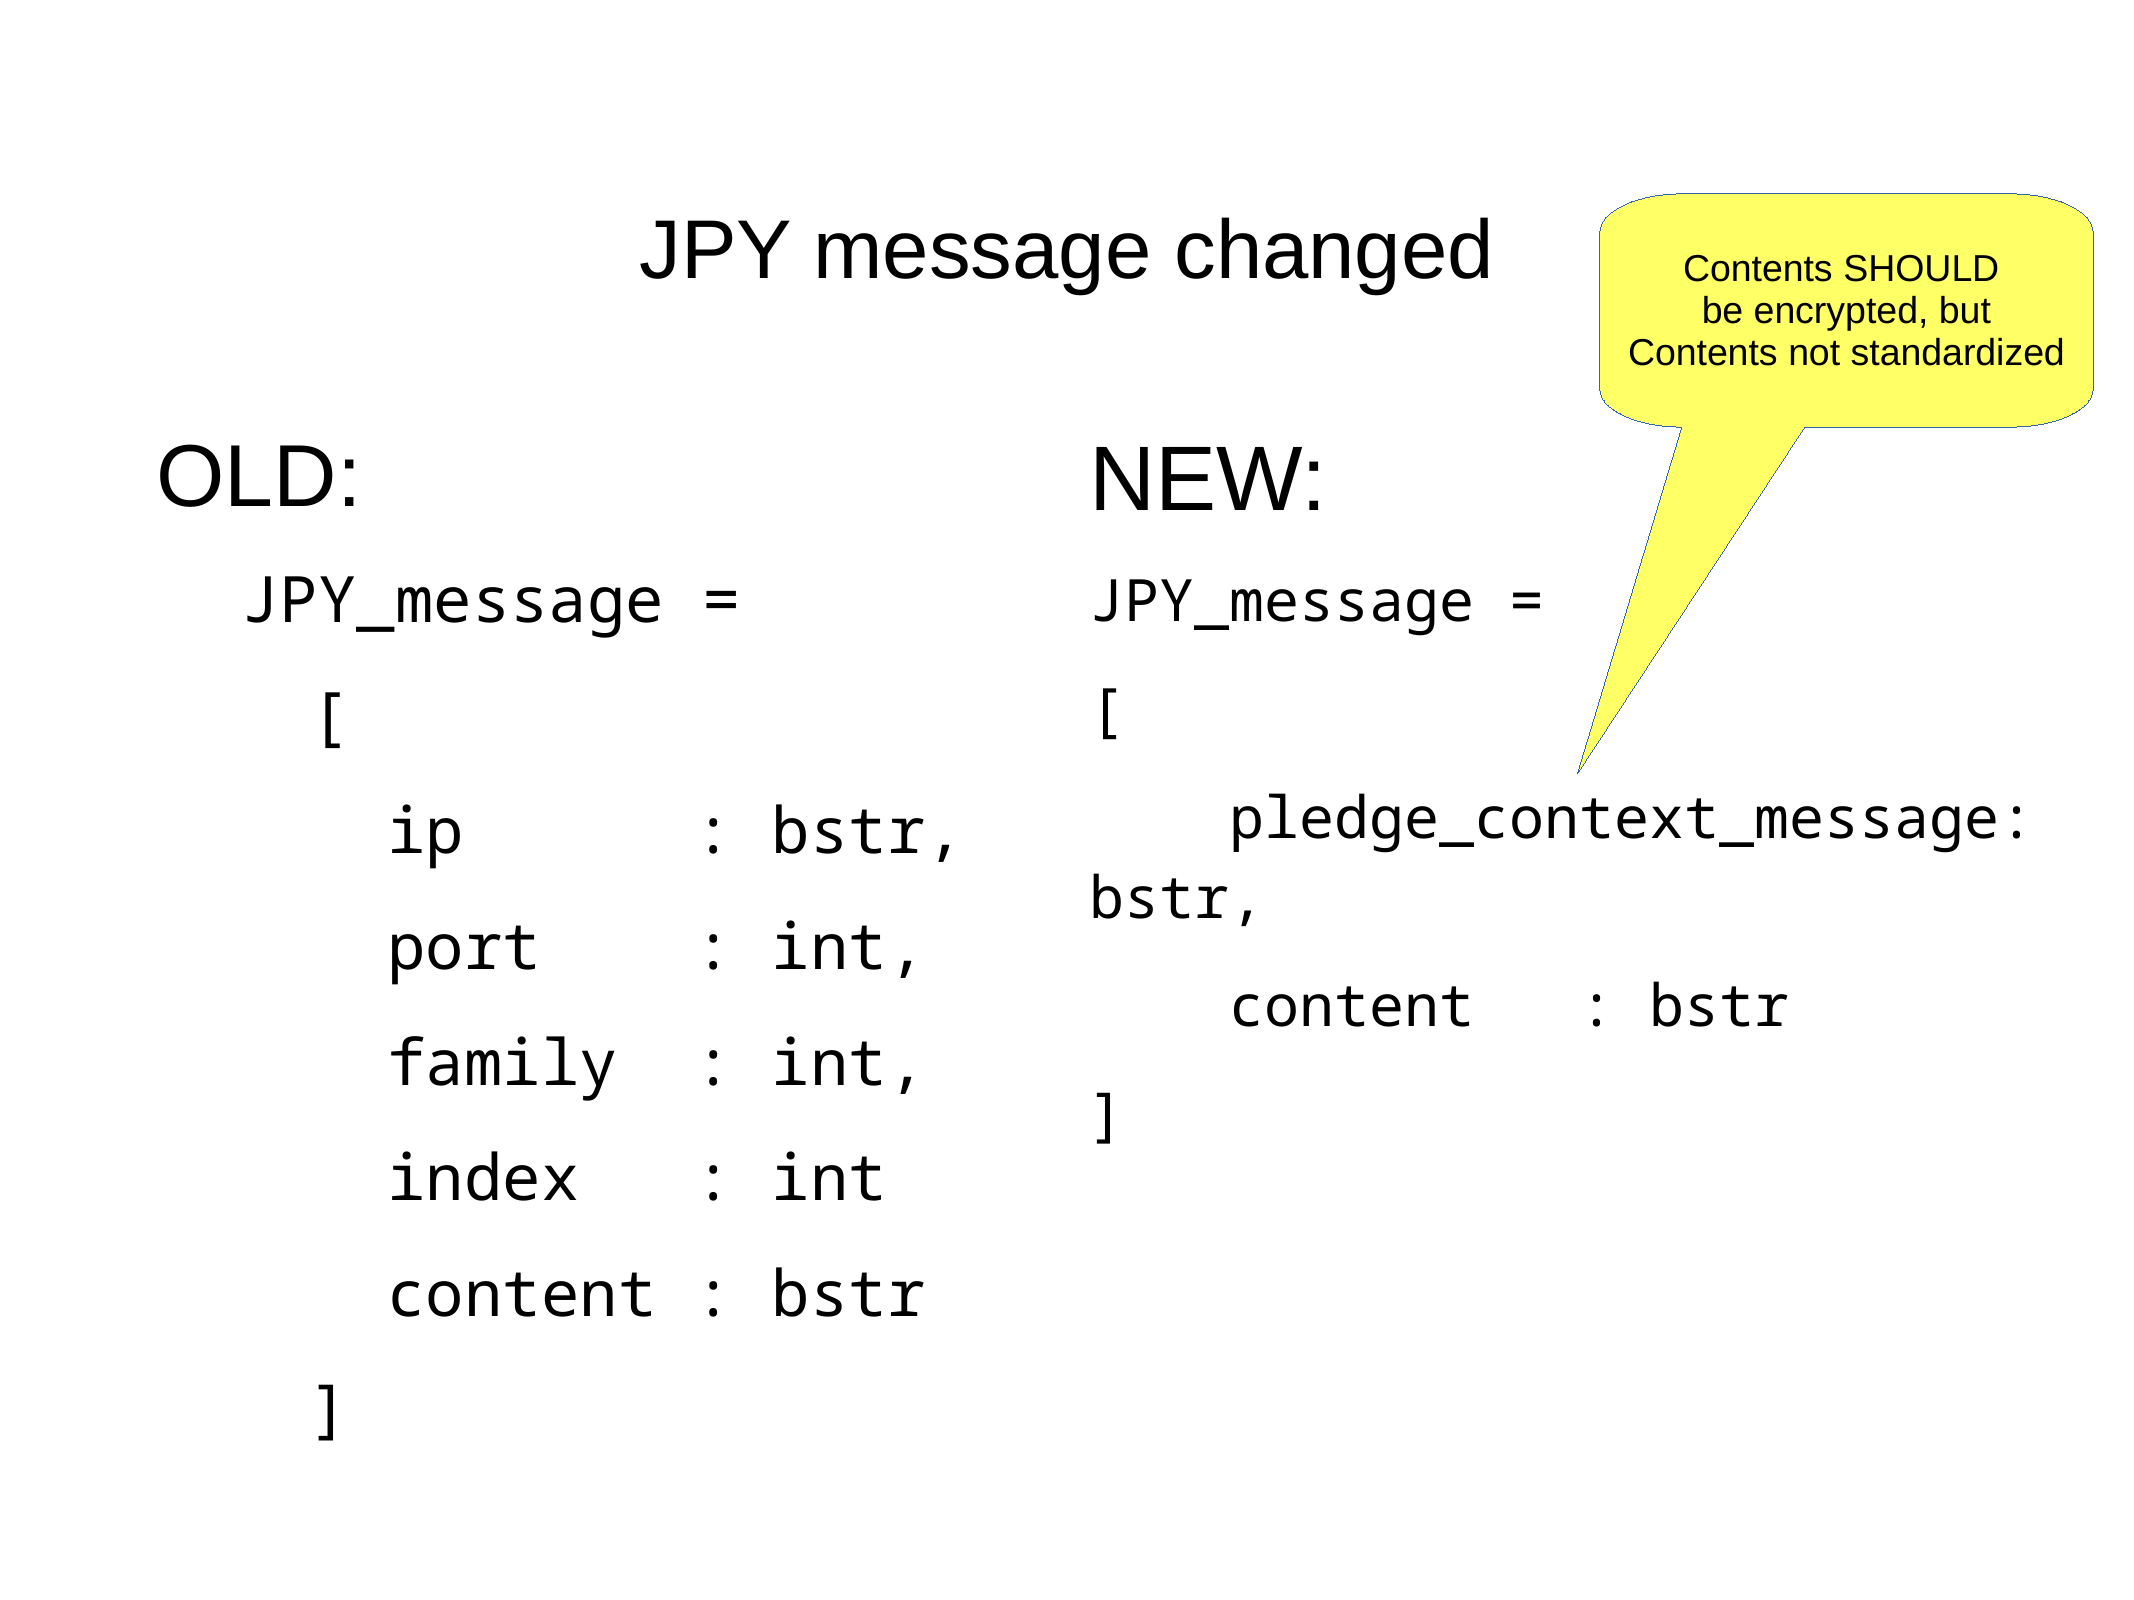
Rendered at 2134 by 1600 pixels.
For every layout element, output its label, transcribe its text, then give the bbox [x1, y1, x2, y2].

list NEW: JPY_message = [ pledge_context_message: bstr, content : bstr ] [1089, 427, 2134, 1459]
list OLD: JPY_message = [ ip : bstr, port : int, family : int, index : int content : bstr ] [156, 427, 1045, 1459]
title JPY message changed [156, 72, 1978, 428]
text_box Contents SHOULD be encrypted, but Contents not standardized [1577, 193, 2094, 774]
